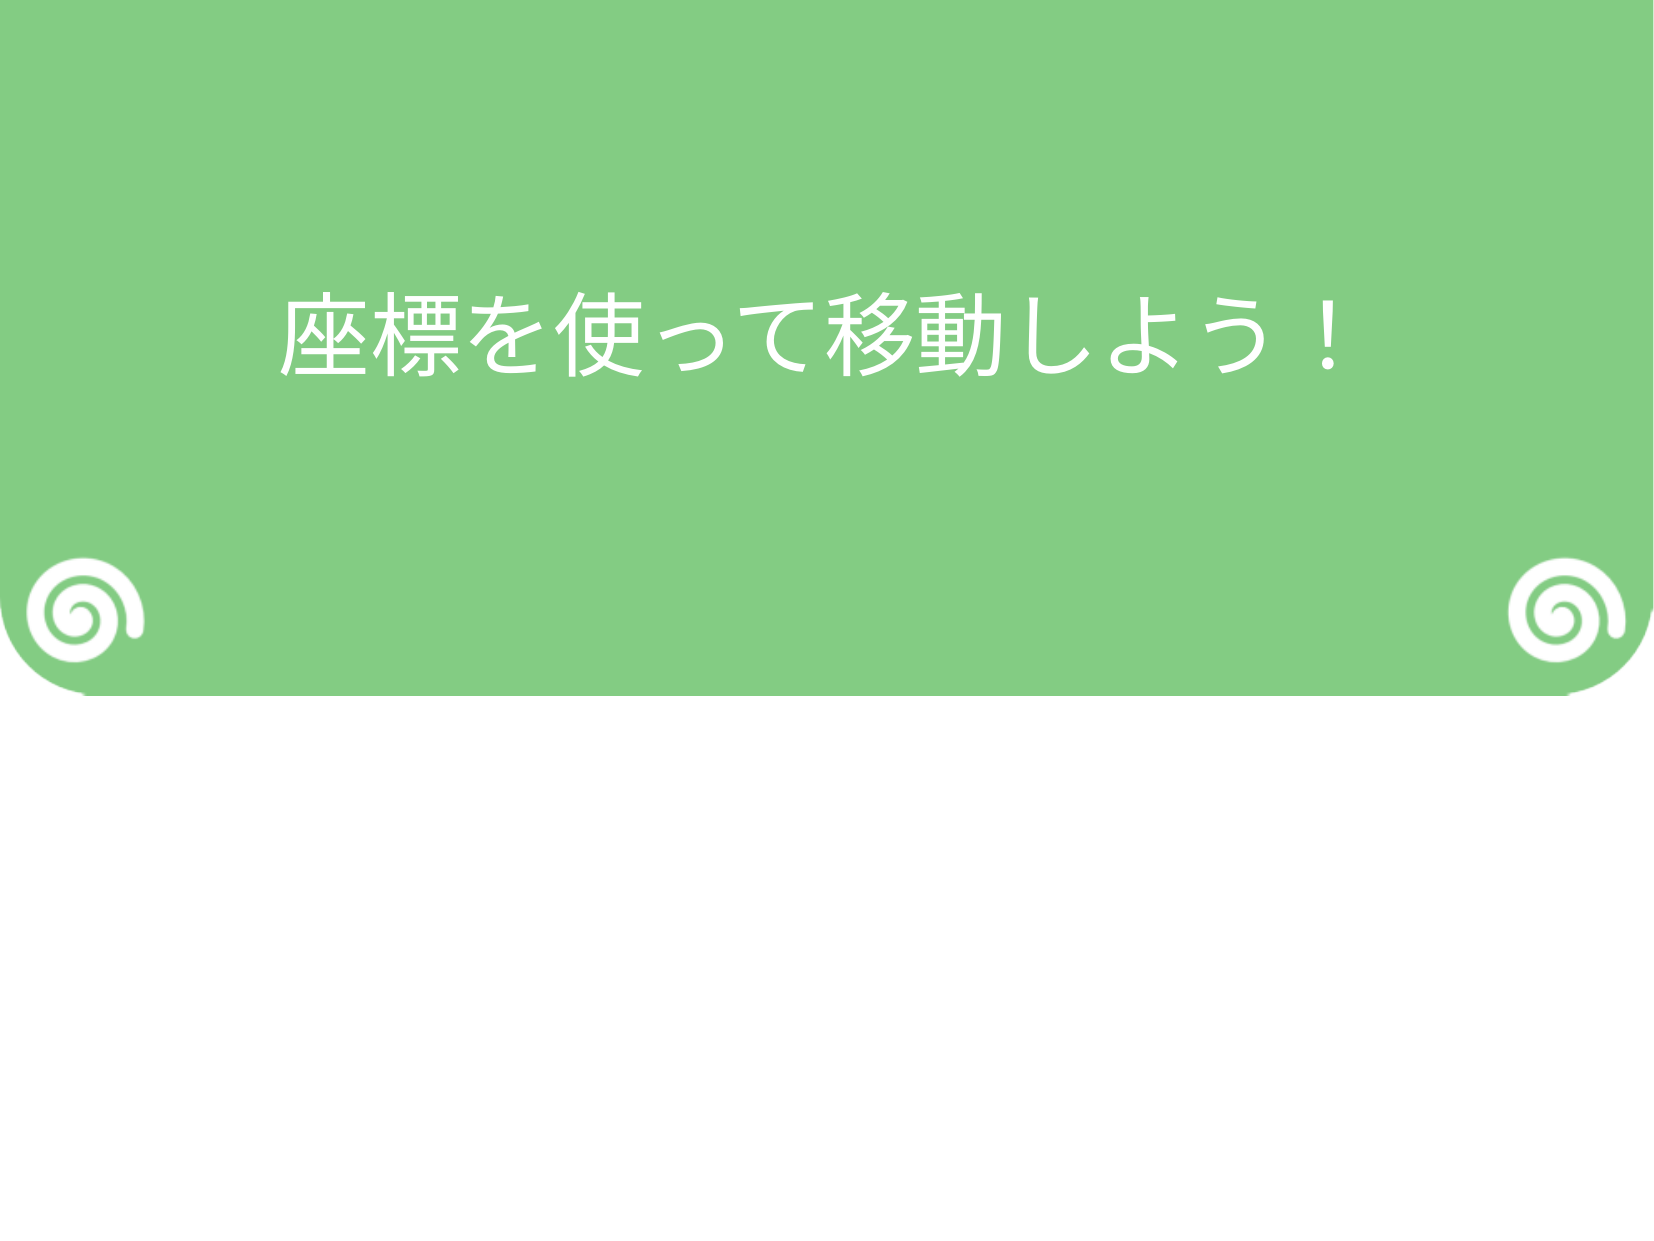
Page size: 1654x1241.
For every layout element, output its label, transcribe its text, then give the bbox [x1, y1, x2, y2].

picture [0, 0, 1654, 696]
title 座標を使って移動しよう！ [82, 226, 1571, 434]
